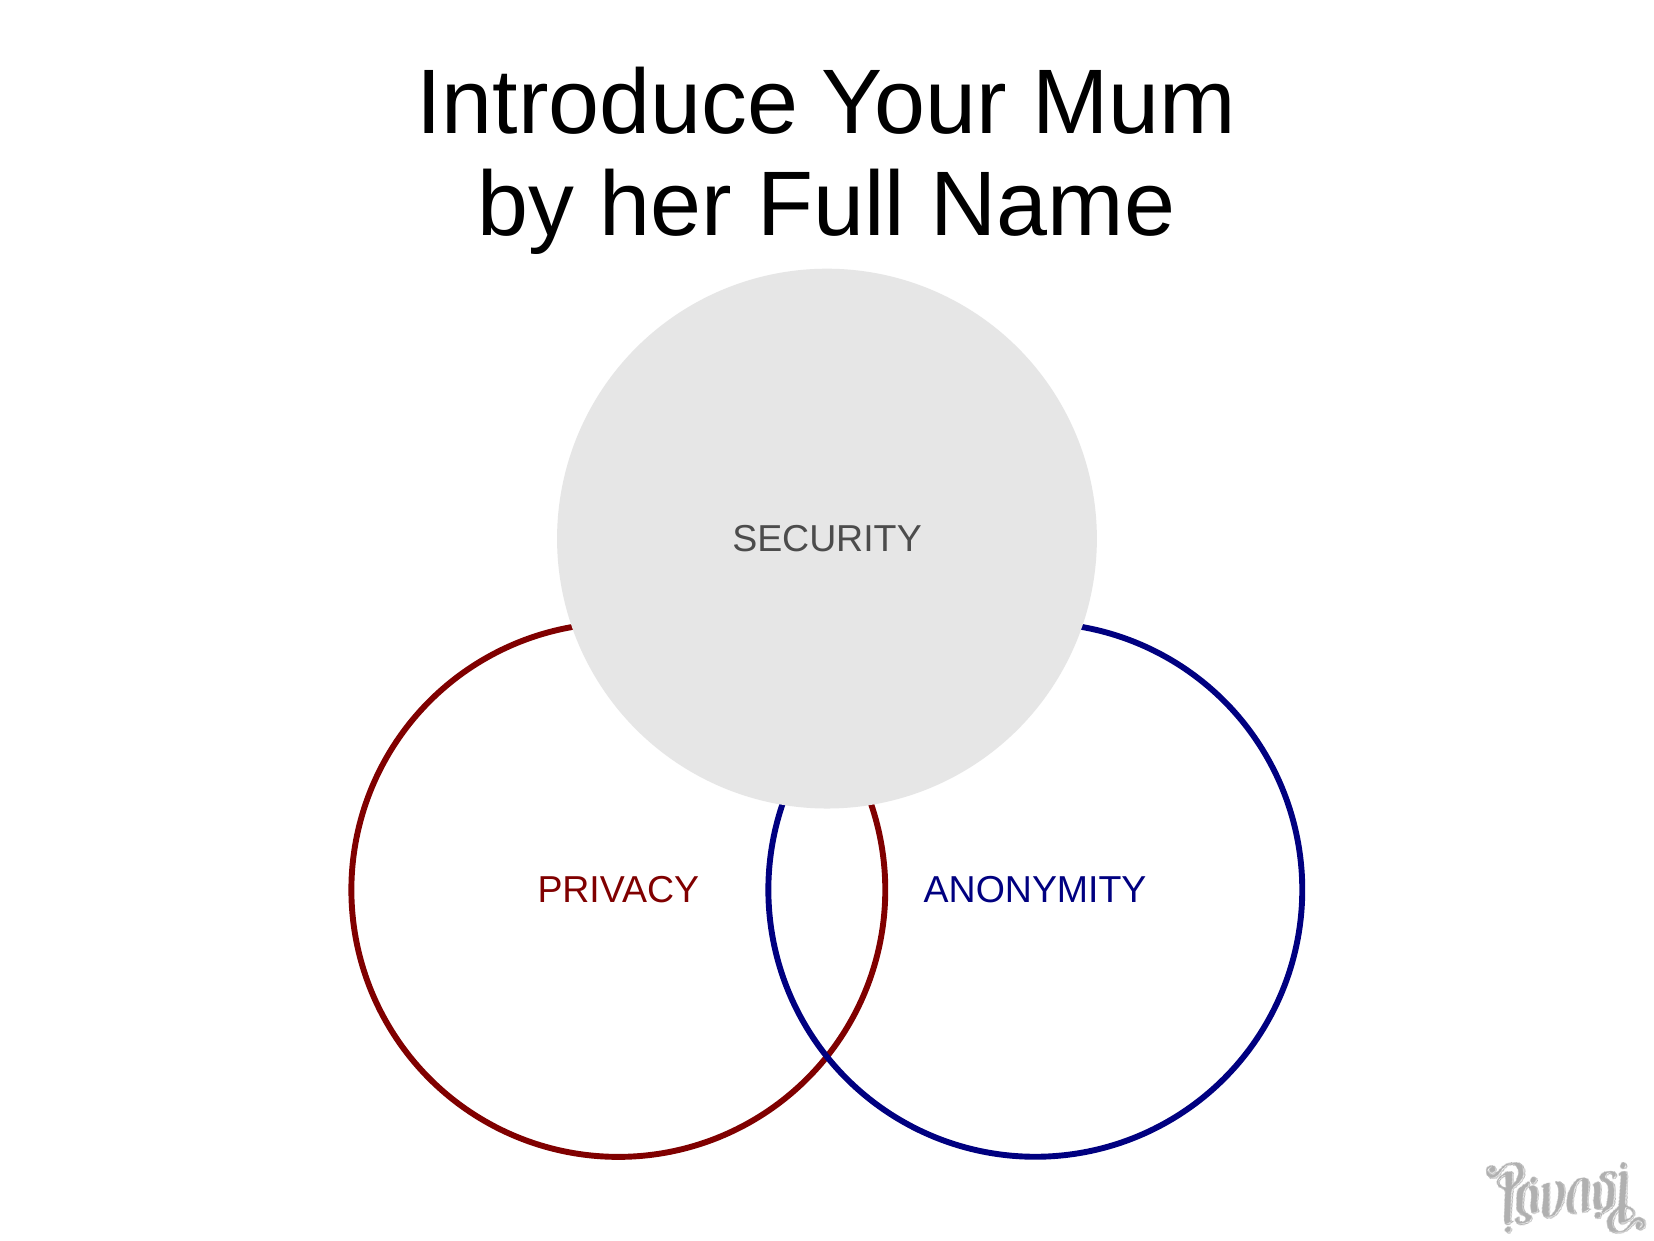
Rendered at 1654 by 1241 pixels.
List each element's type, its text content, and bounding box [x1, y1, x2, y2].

text_box PRIVACY [351, 626, 827, 1157]
text_box ANONYMITY [768, 626, 1303, 1157]
title Introduce Your Mum by her Full Name [82, 49, 1571, 257]
text_box SECURITY [560, 271, 1094, 806]
picture [1484, 1147, 1648, 1241]
